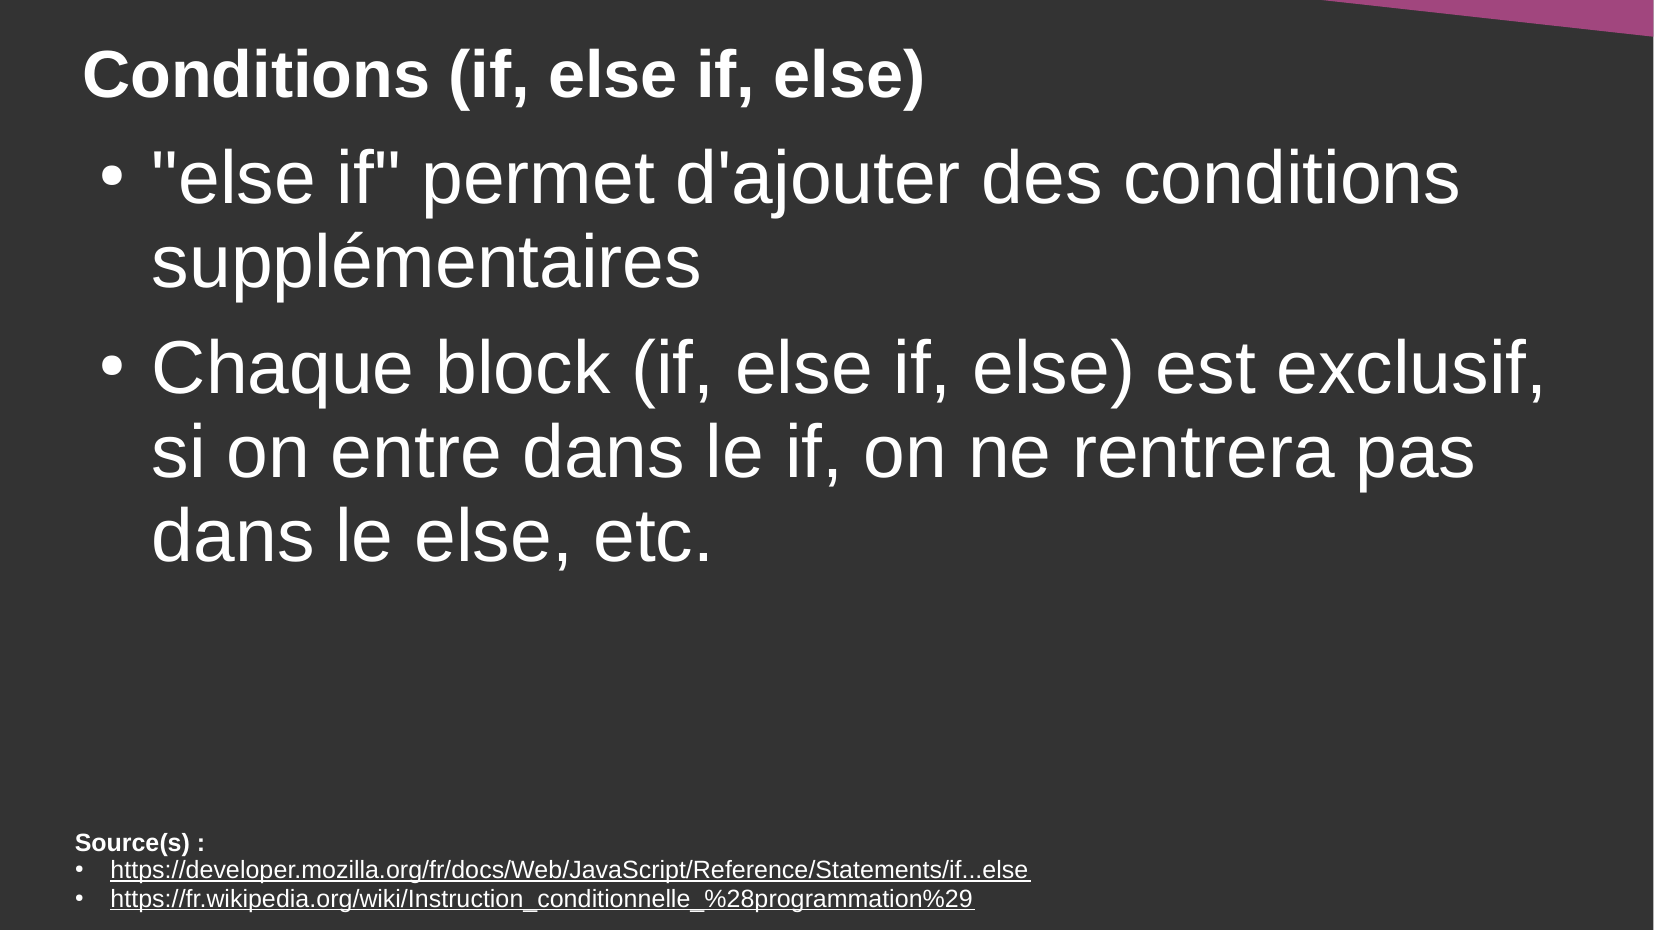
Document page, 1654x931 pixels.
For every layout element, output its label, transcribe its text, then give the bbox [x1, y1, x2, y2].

text_box [1321, 0, 1654, 37]
text_box Source(s) : https://developer.mozilla.org/fr/docs/Web/JavaScript/Reference/Statements/if...else https://fr.wikipedia.org/wiki/Instruction_conditionnelle_%28programmation%29 [60, 820, 1583, 920]
title Conditions (if, else if, else) [82, 37, 1571, 114]
list "else if" permet d'ajouter des conditions supplémentaires Chaque block (if, else if, else) est exclusif, si on entre dans le if, on ne rentrera pas dans le else, etc. [80, 135, 1620, 603]
